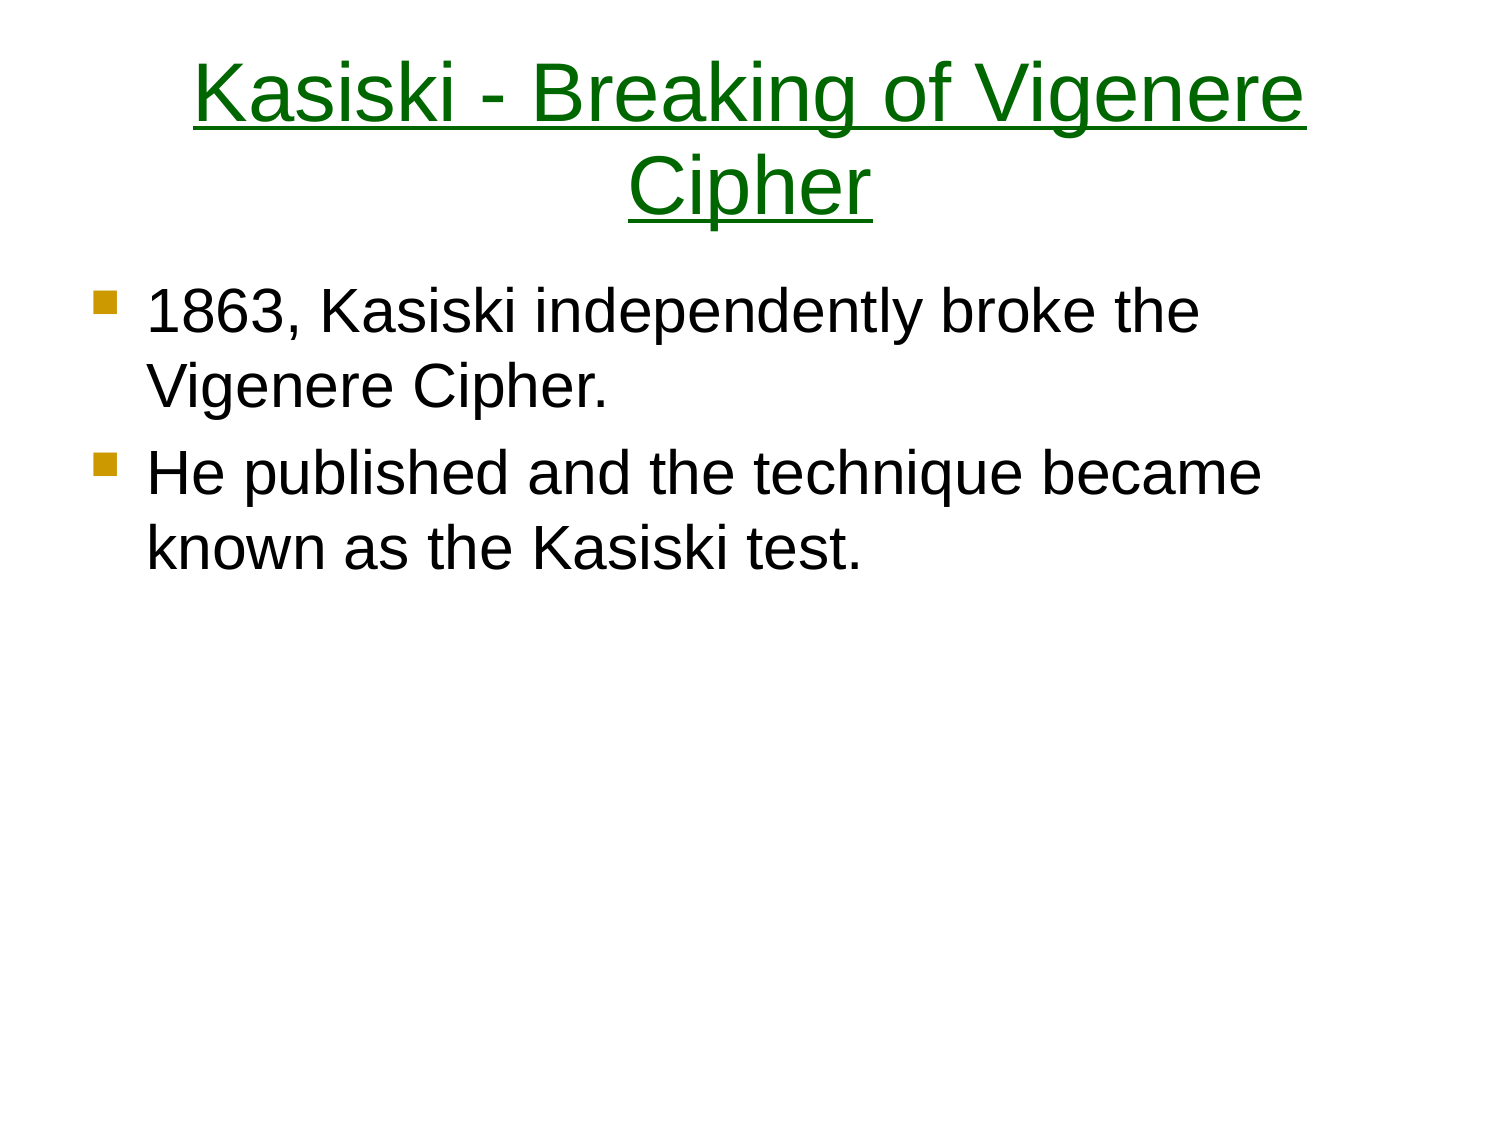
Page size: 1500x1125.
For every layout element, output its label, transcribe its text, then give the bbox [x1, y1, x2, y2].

title Kasiski - Breaking of Vigenere Cipher [75, 39, 1425, 240]
list 1863, Kasiski independently broke the Vigenere Cipher. He published and the technique became known as the Kasiski test. [75, 262, 1425, 1006]
